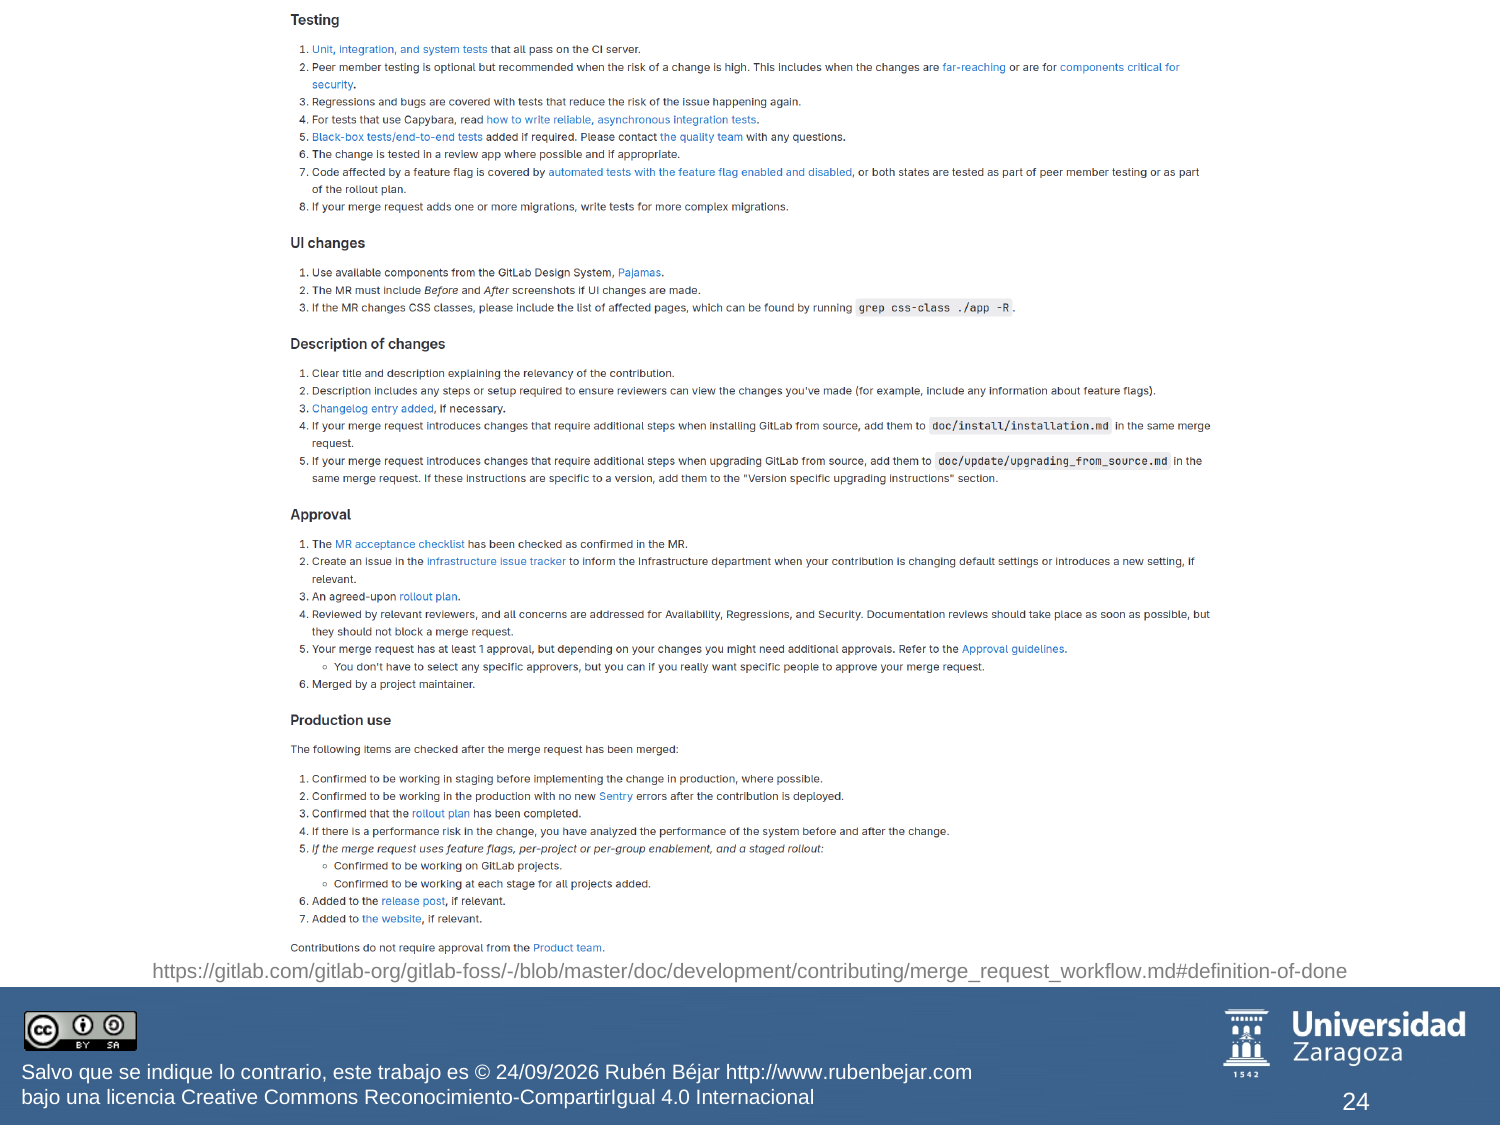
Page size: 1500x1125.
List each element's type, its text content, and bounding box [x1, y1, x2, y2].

picture [286, 10, 1214, 957]
picture [0, 987, 1500, 1125]
text_box https://gitlab.com/gitlab-org/gitlab-foss/-/blob/master/doc/development/contributing/merge_request_workflow.md#definition-of-done [137, 949, 1363, 990]
